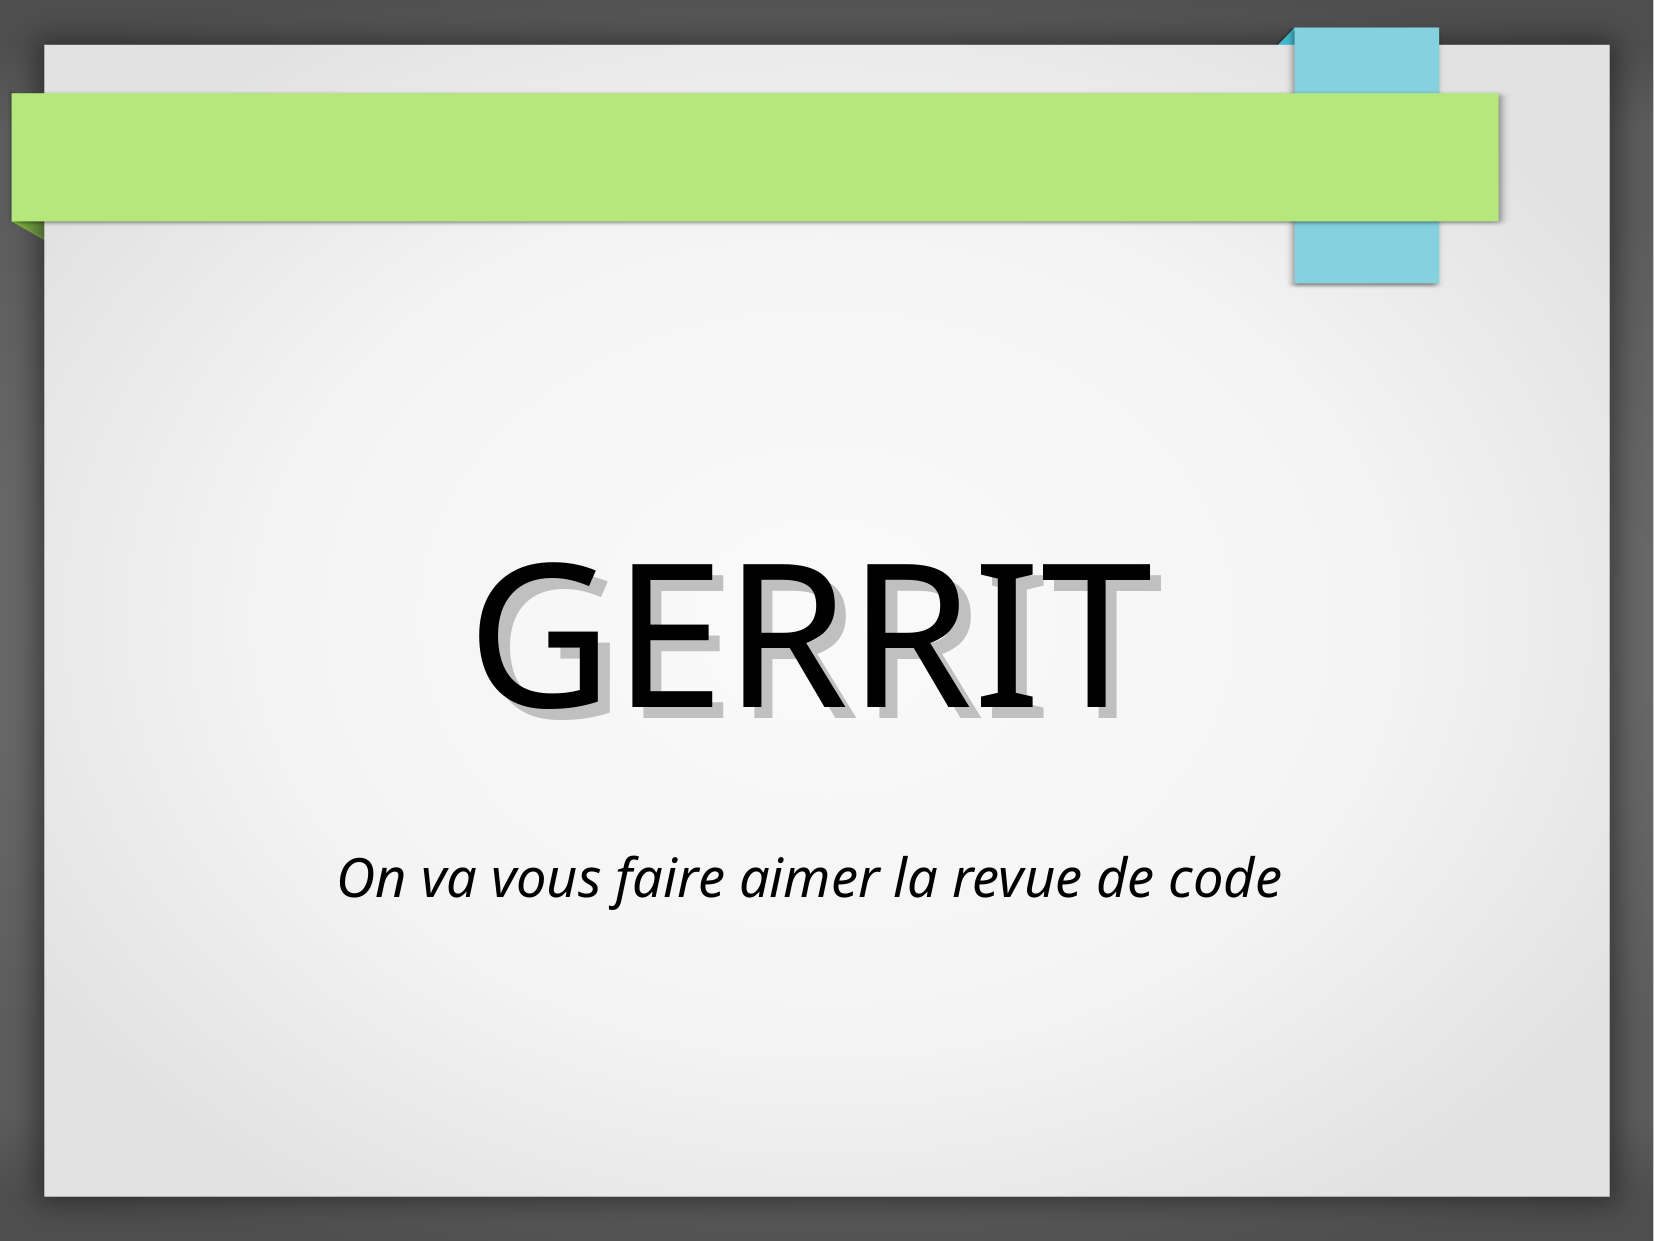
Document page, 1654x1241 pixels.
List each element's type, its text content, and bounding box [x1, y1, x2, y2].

picture [0, 0, 1654, 1241]
subtitle GERRIT On va vous faire aimer la revue de code [82, 343, 1538, 1063]
